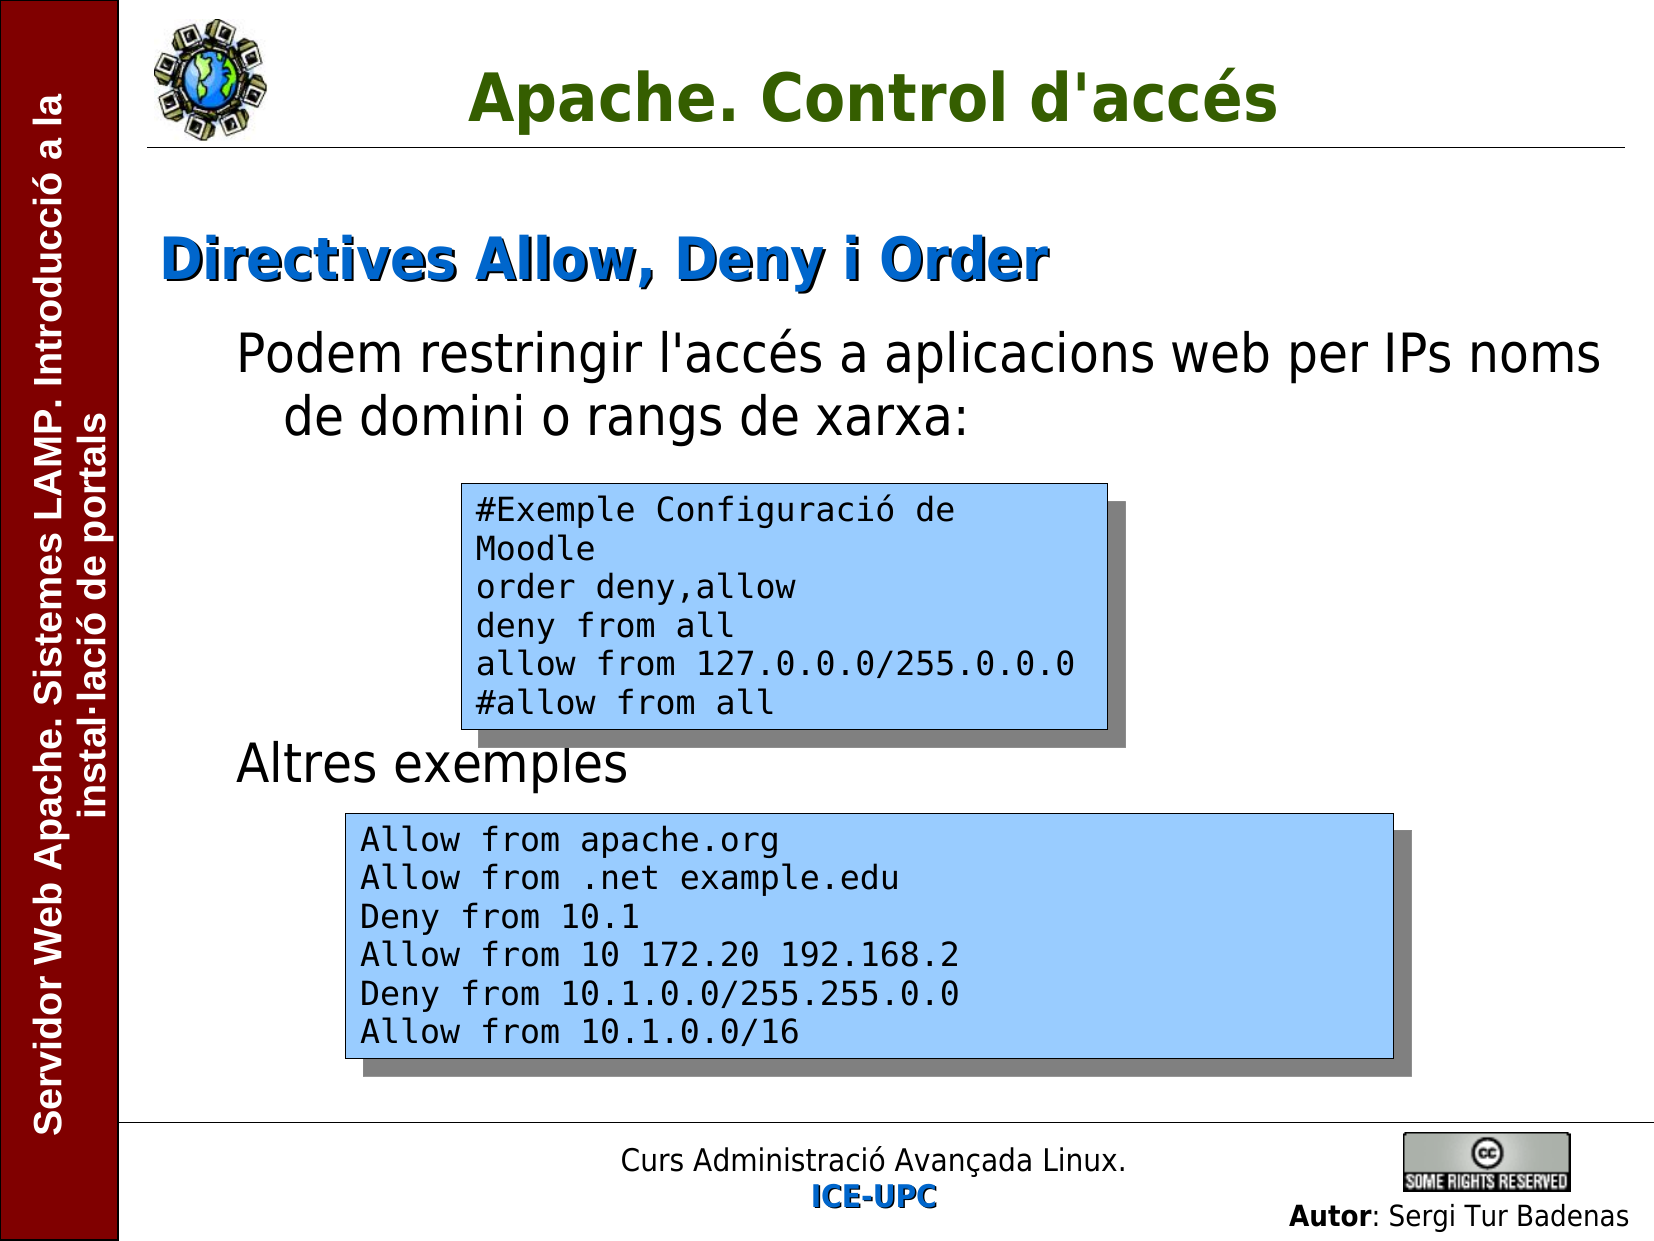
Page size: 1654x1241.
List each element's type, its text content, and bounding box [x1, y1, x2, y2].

title Apache. Control d'accés [129, 56, 1619, 141]
text_box #Exemple Configuració de Moodle order deny,allow deny from all allow from 127.0.0.0/255.0.0.0 #allow from all [461, 483, 1108, 692]
list Directives Allow, Deny i Order Podem restringir l'accés a aplicacions web per IPs noms de domini o rangs de xarxa: Altres exemples [141, 225, 1630, 1061]
picture [154, 19, 268, 56]
text_box Allow from apache.org Allow from .net example.edu Deny from 10.1 Allow from 10 172.20 192.168.2 Deny from 10.1.0.0/255.255.0.0 Allow from 10.1.0.0/16 [345, 813, 1394, 1059]
picture [1403, 1132, 1571, 1192]
